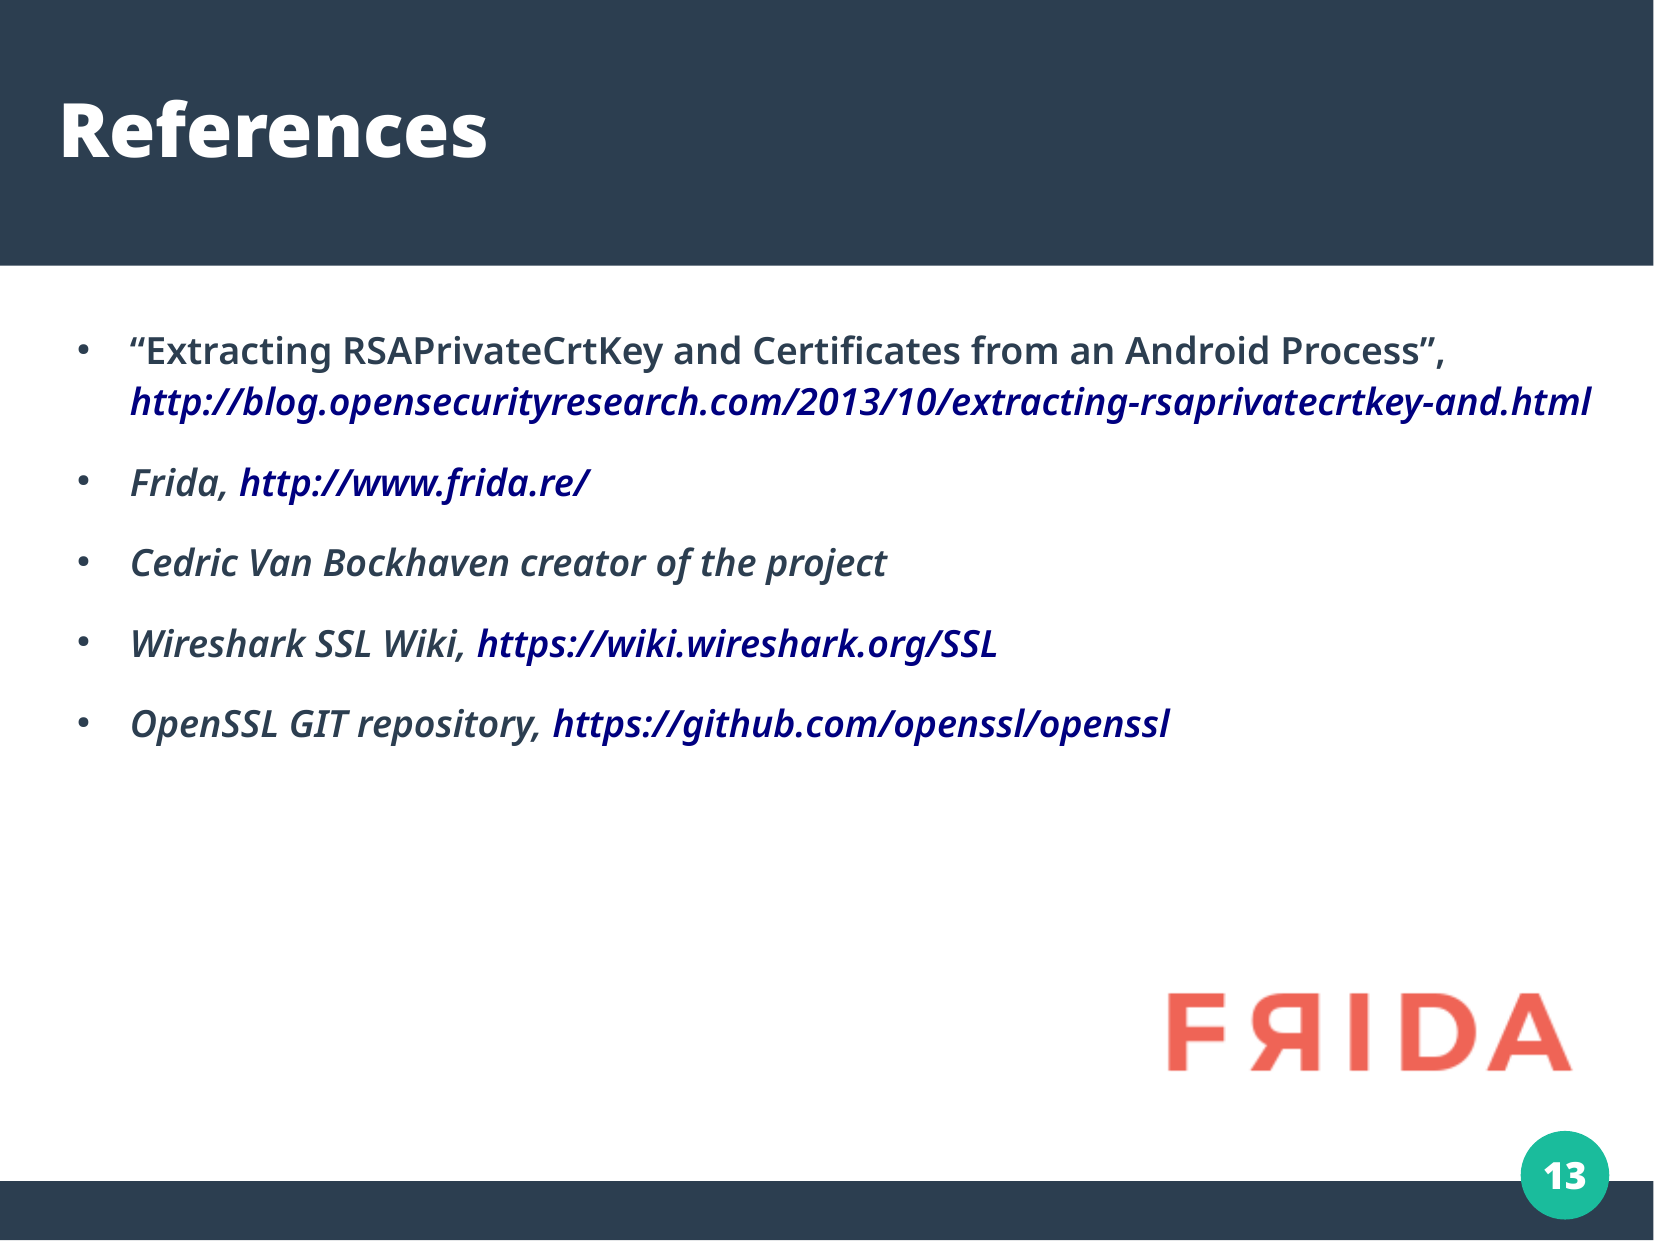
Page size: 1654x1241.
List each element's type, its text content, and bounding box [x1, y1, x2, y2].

list “Extracting RSAPrivateCrtKey and Certificates from an Android Process”, http://blog.opensecurityresearch.com/2013/10/extracting-rsaprivatecrtkey-and.html Frida, http://www.frida.re/ Cedric Van Bockhaven creator of the project Wireshark SSL Wiki, https://wiki.wireshark.org/SSL OpenSSL GIT repository, https://github.com/openssl/openssl [59, 324, 1595, 1152]
picture [1151, 974, 1585, 1093]
title References [59, 49, 1595, 207]
